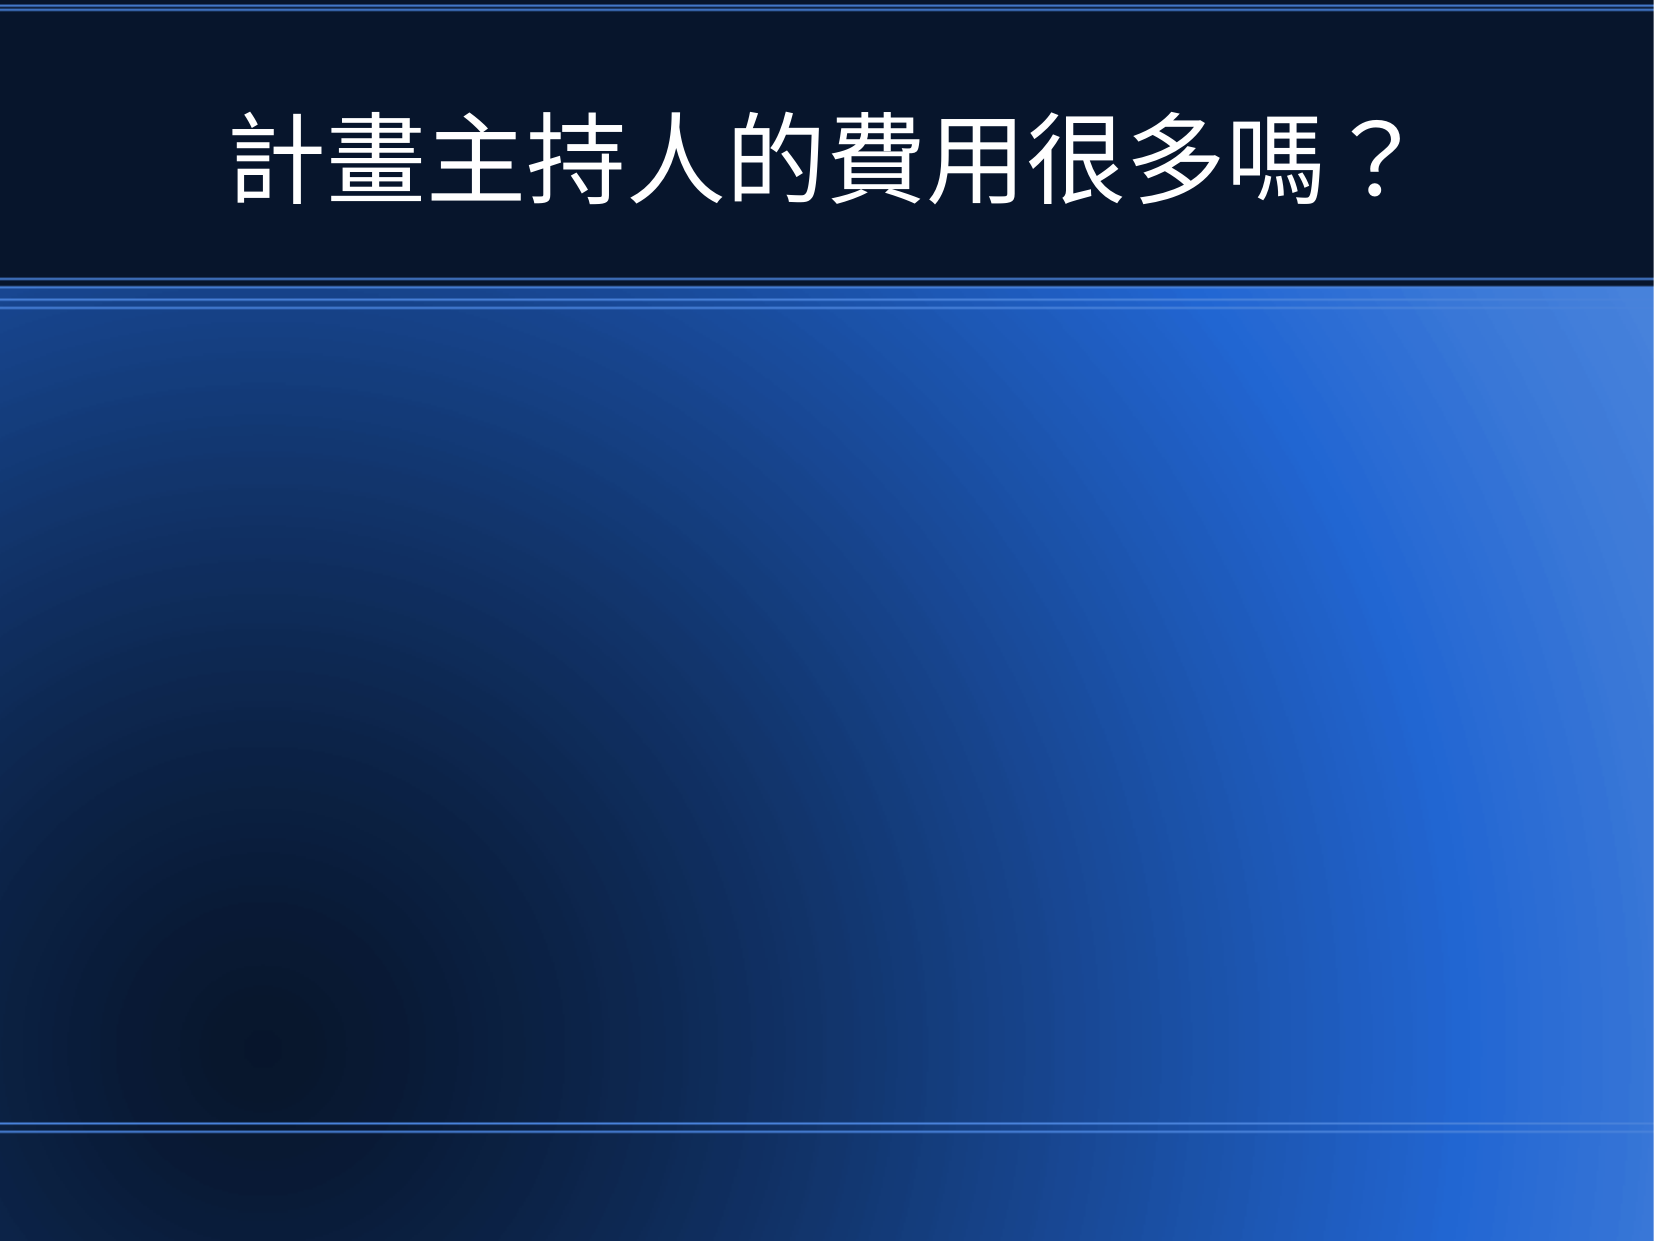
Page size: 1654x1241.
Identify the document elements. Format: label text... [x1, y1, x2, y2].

picture [0, 0, 1654, 1241]
title 計畫主持人的費用很多嗎？ [82, 49, 1571, 257]
